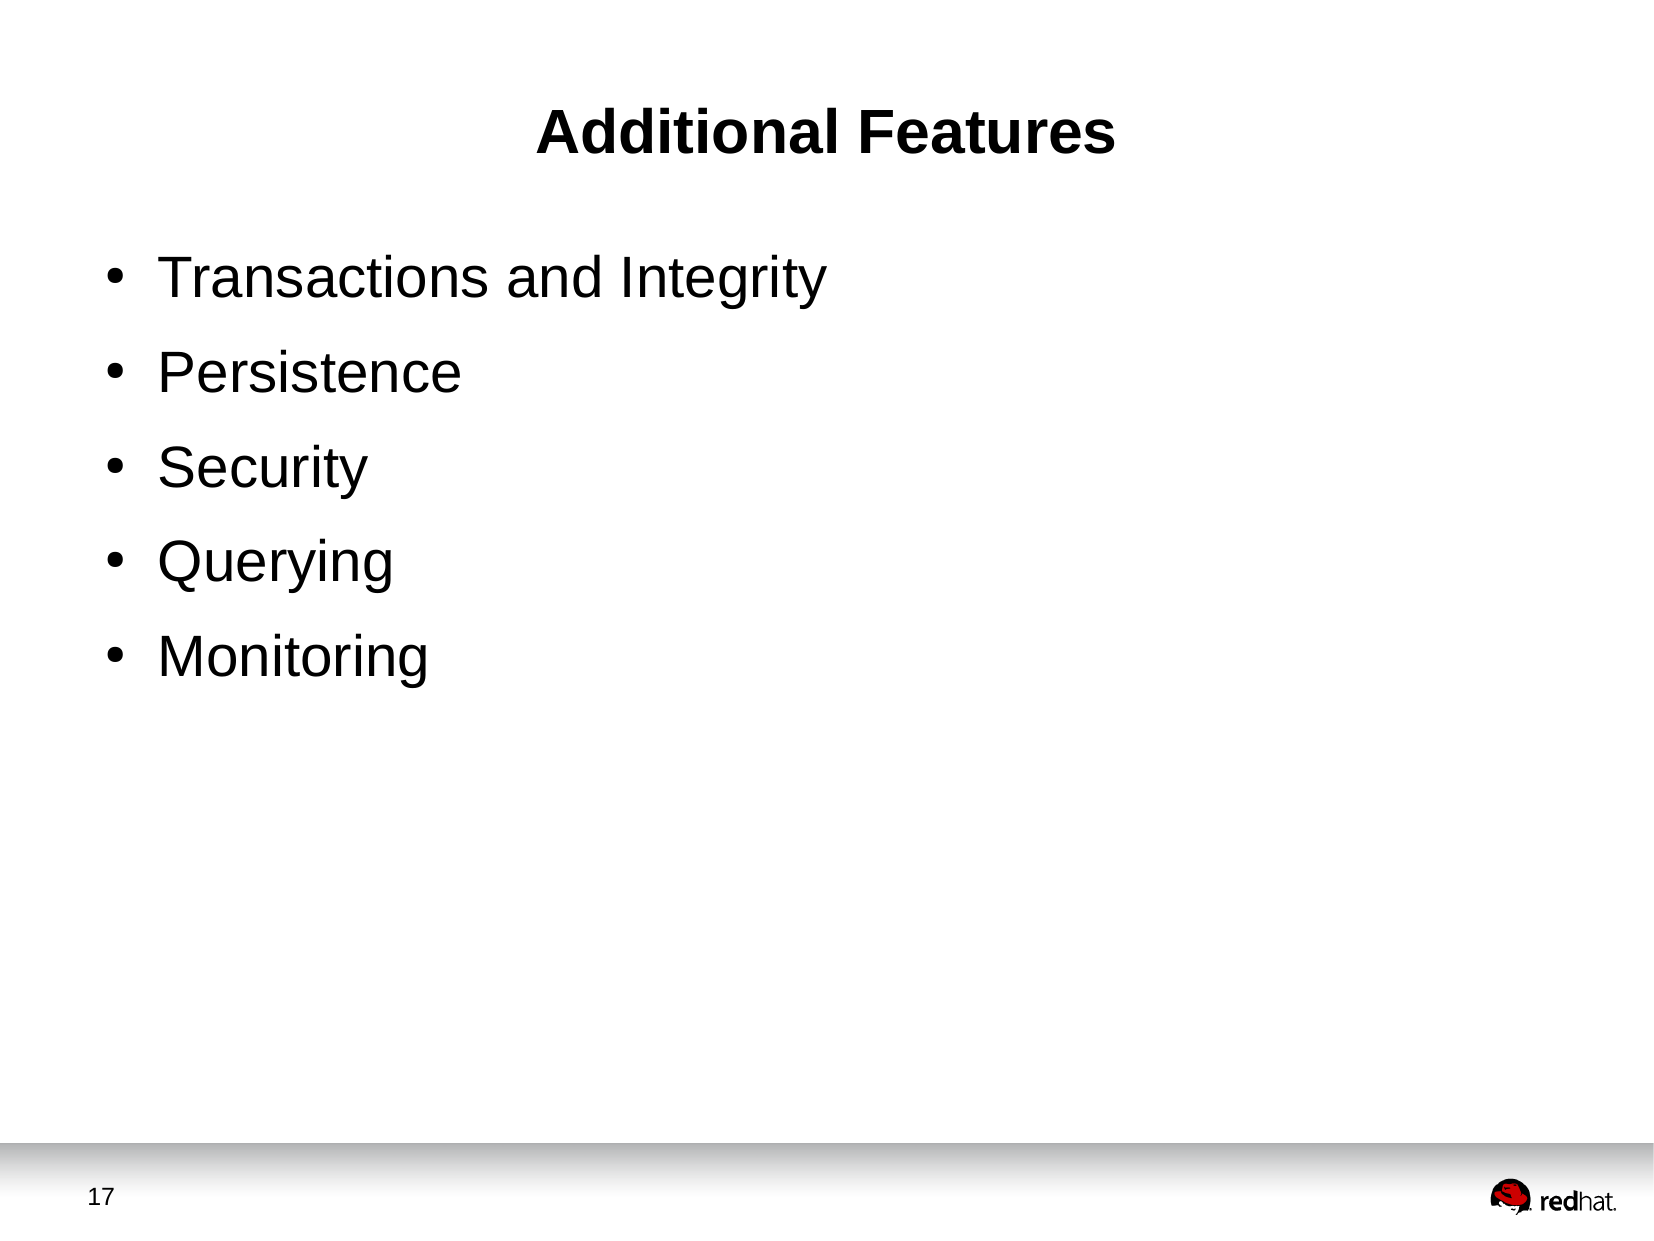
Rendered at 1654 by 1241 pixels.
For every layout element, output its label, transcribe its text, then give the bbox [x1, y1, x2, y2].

list Transactions and Integrity Persistence Security Querying Monitoring [86, 245, 1576, 1128]
title Additional Features [82, 37, 1571, 226]
picture [0, 1143, 1654, 1241]
